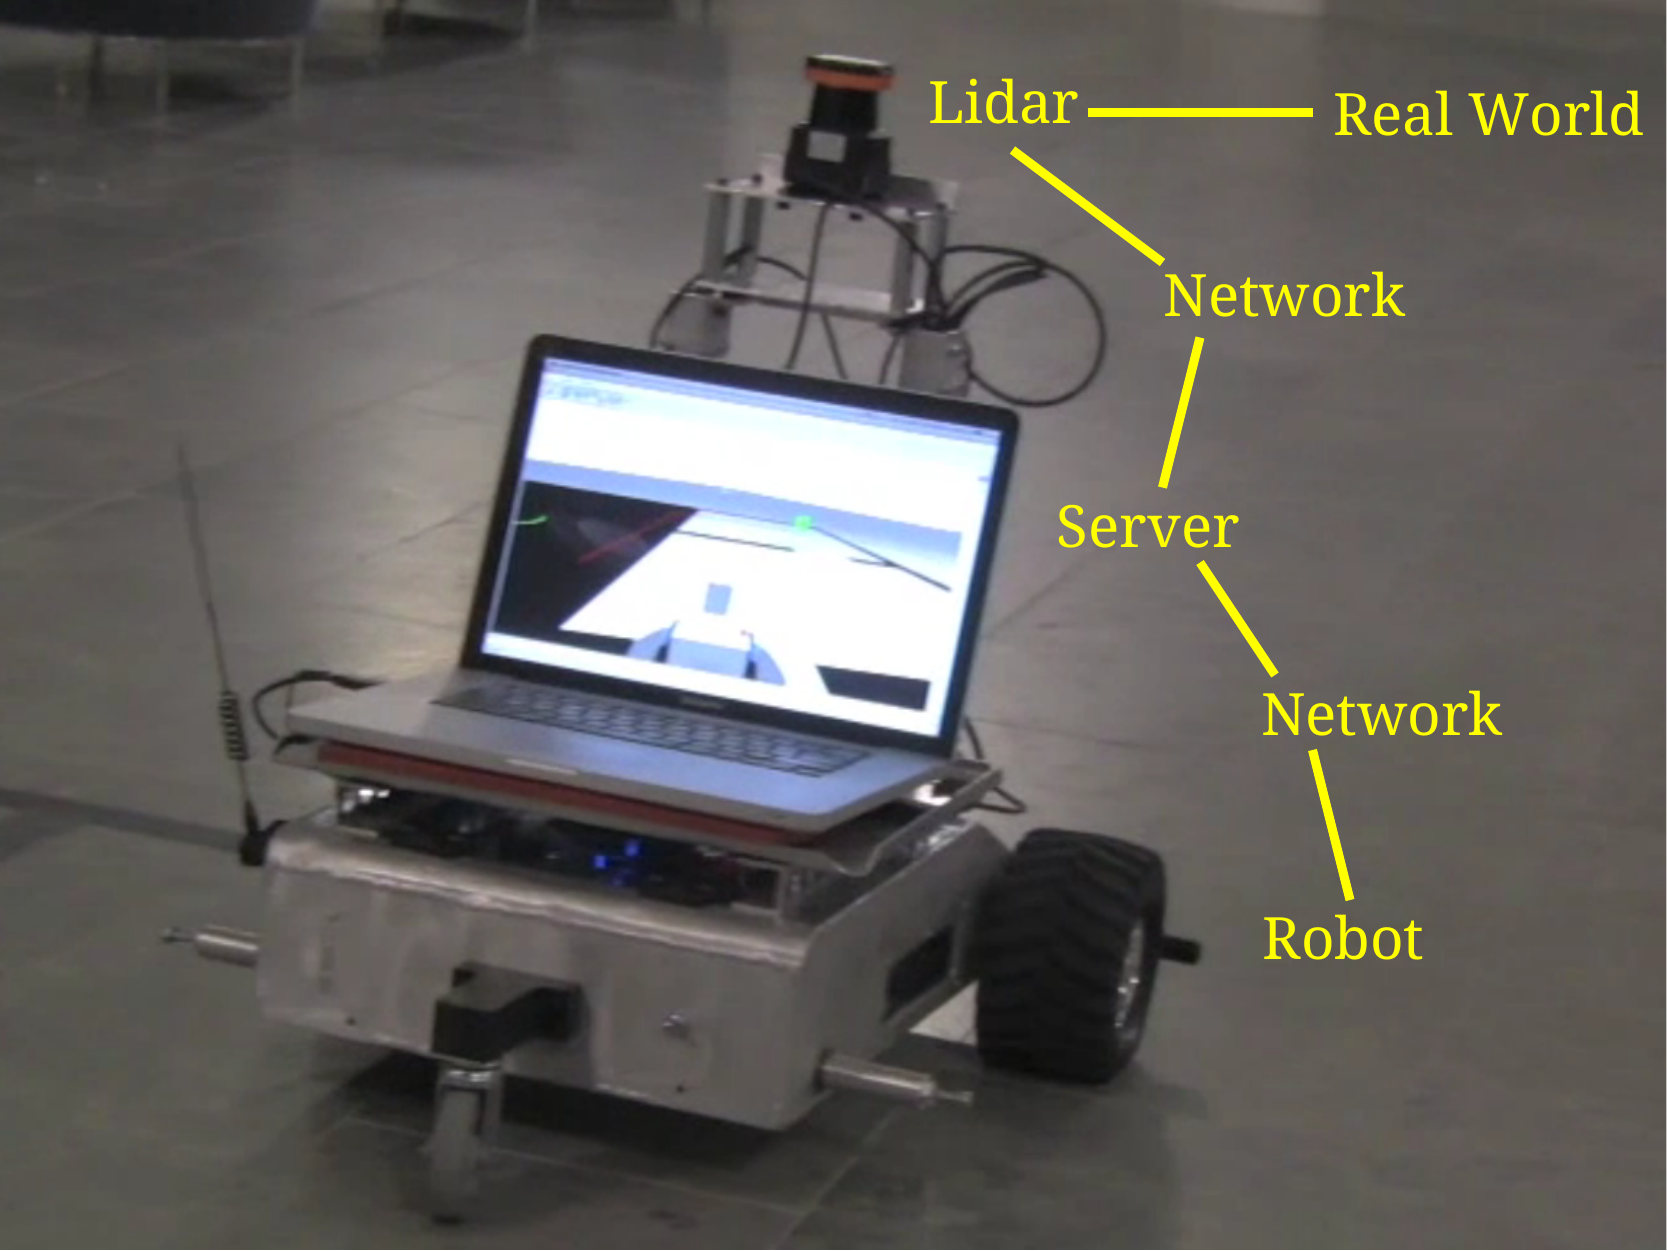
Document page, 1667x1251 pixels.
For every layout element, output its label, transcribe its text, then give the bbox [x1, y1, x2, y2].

text_box Lidar [913, 57, 1083, 143]
text_box Robot [1248, 894, 1435, 1007]
picture [0, 0, 1667, 1250]
text_box Server [1042, 481, 1238, 567]
text_box Network [1246, 669, 1499, 755]
text_box Real World [1318, 69, 1640, 155]
text_box Network [1148, 250, 1402, 336]
